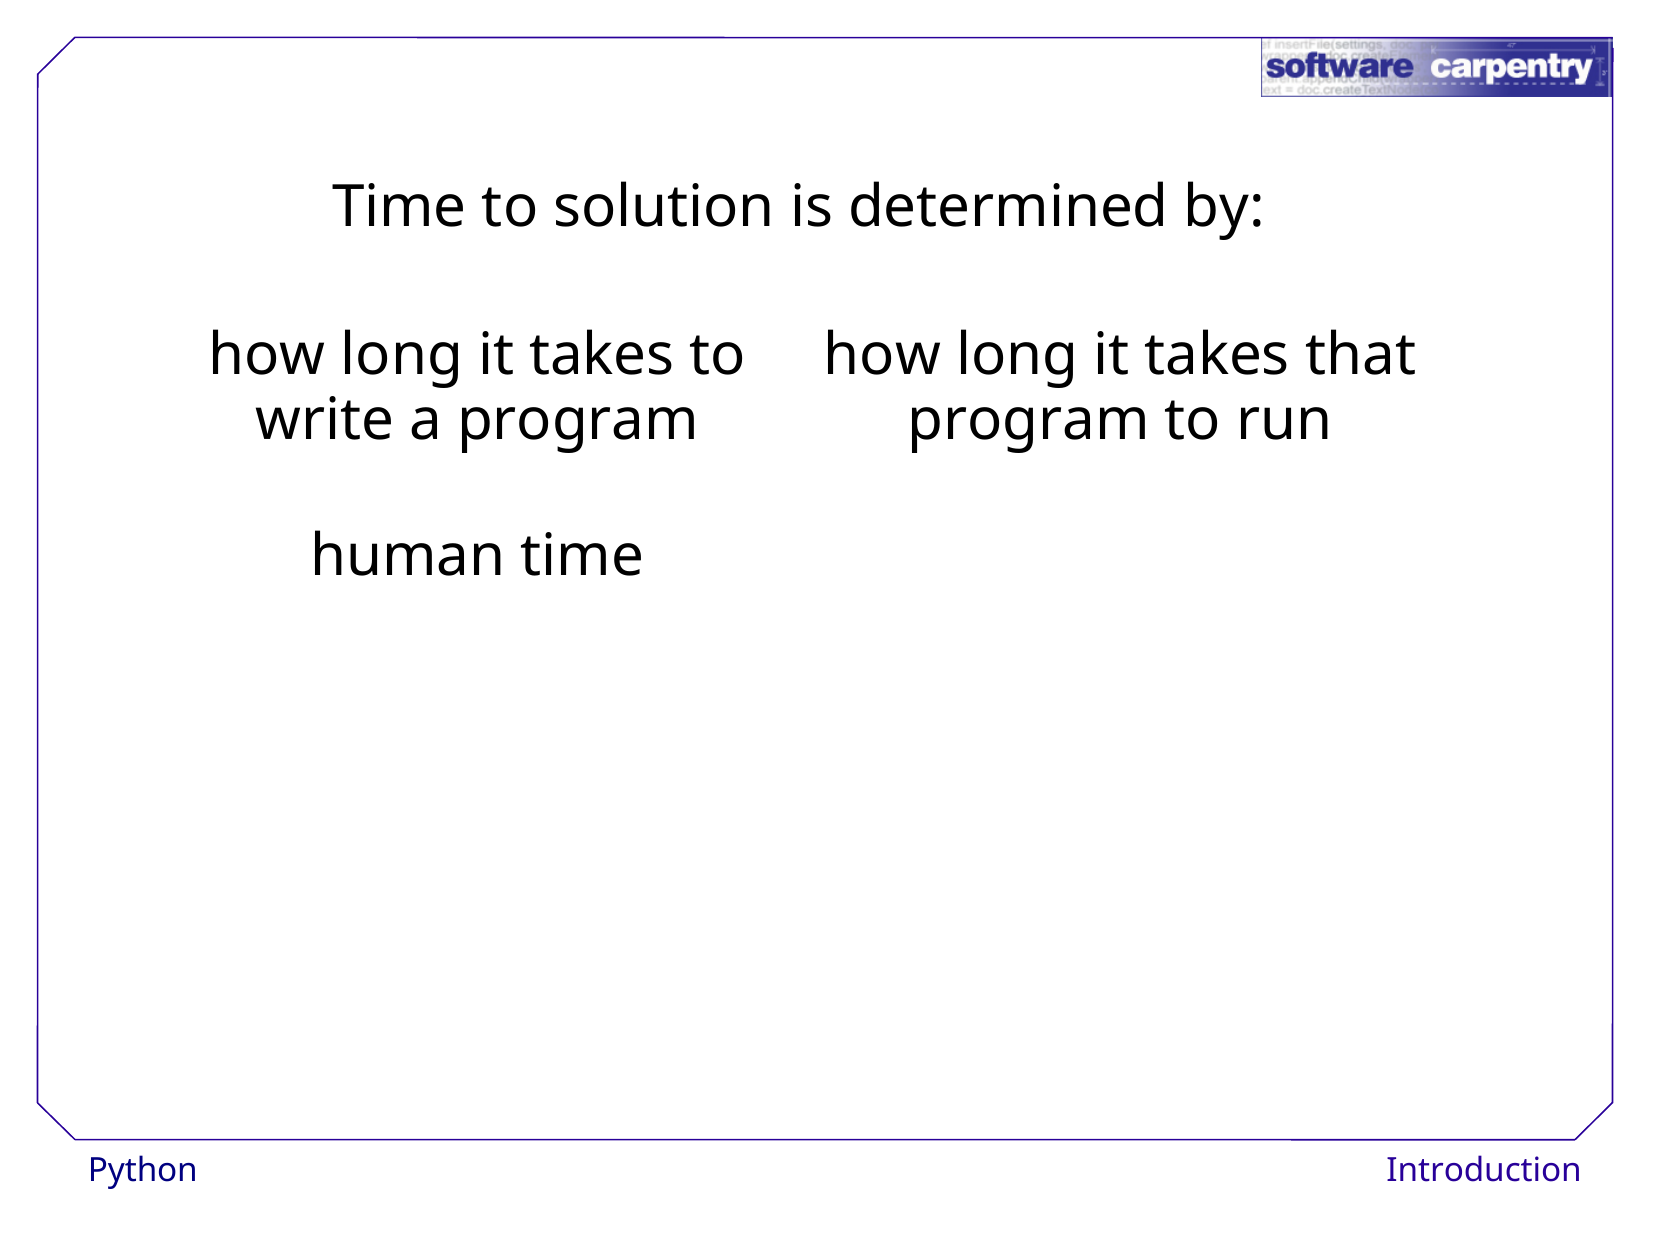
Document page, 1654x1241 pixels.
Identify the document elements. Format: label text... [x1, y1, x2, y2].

table_header Time to solution is determined by: [156, 166, 1441, 315]
table_cell how long it takes to write a program [156, 315, 799, 516]
table_cell human time [156, 516, 799, 677]
picture [1261, 39, 1613, 97]
table_cell [799, 516, 1441, 677]
table_cell how long it takes that program to run [799, 315, 1441, 516]
